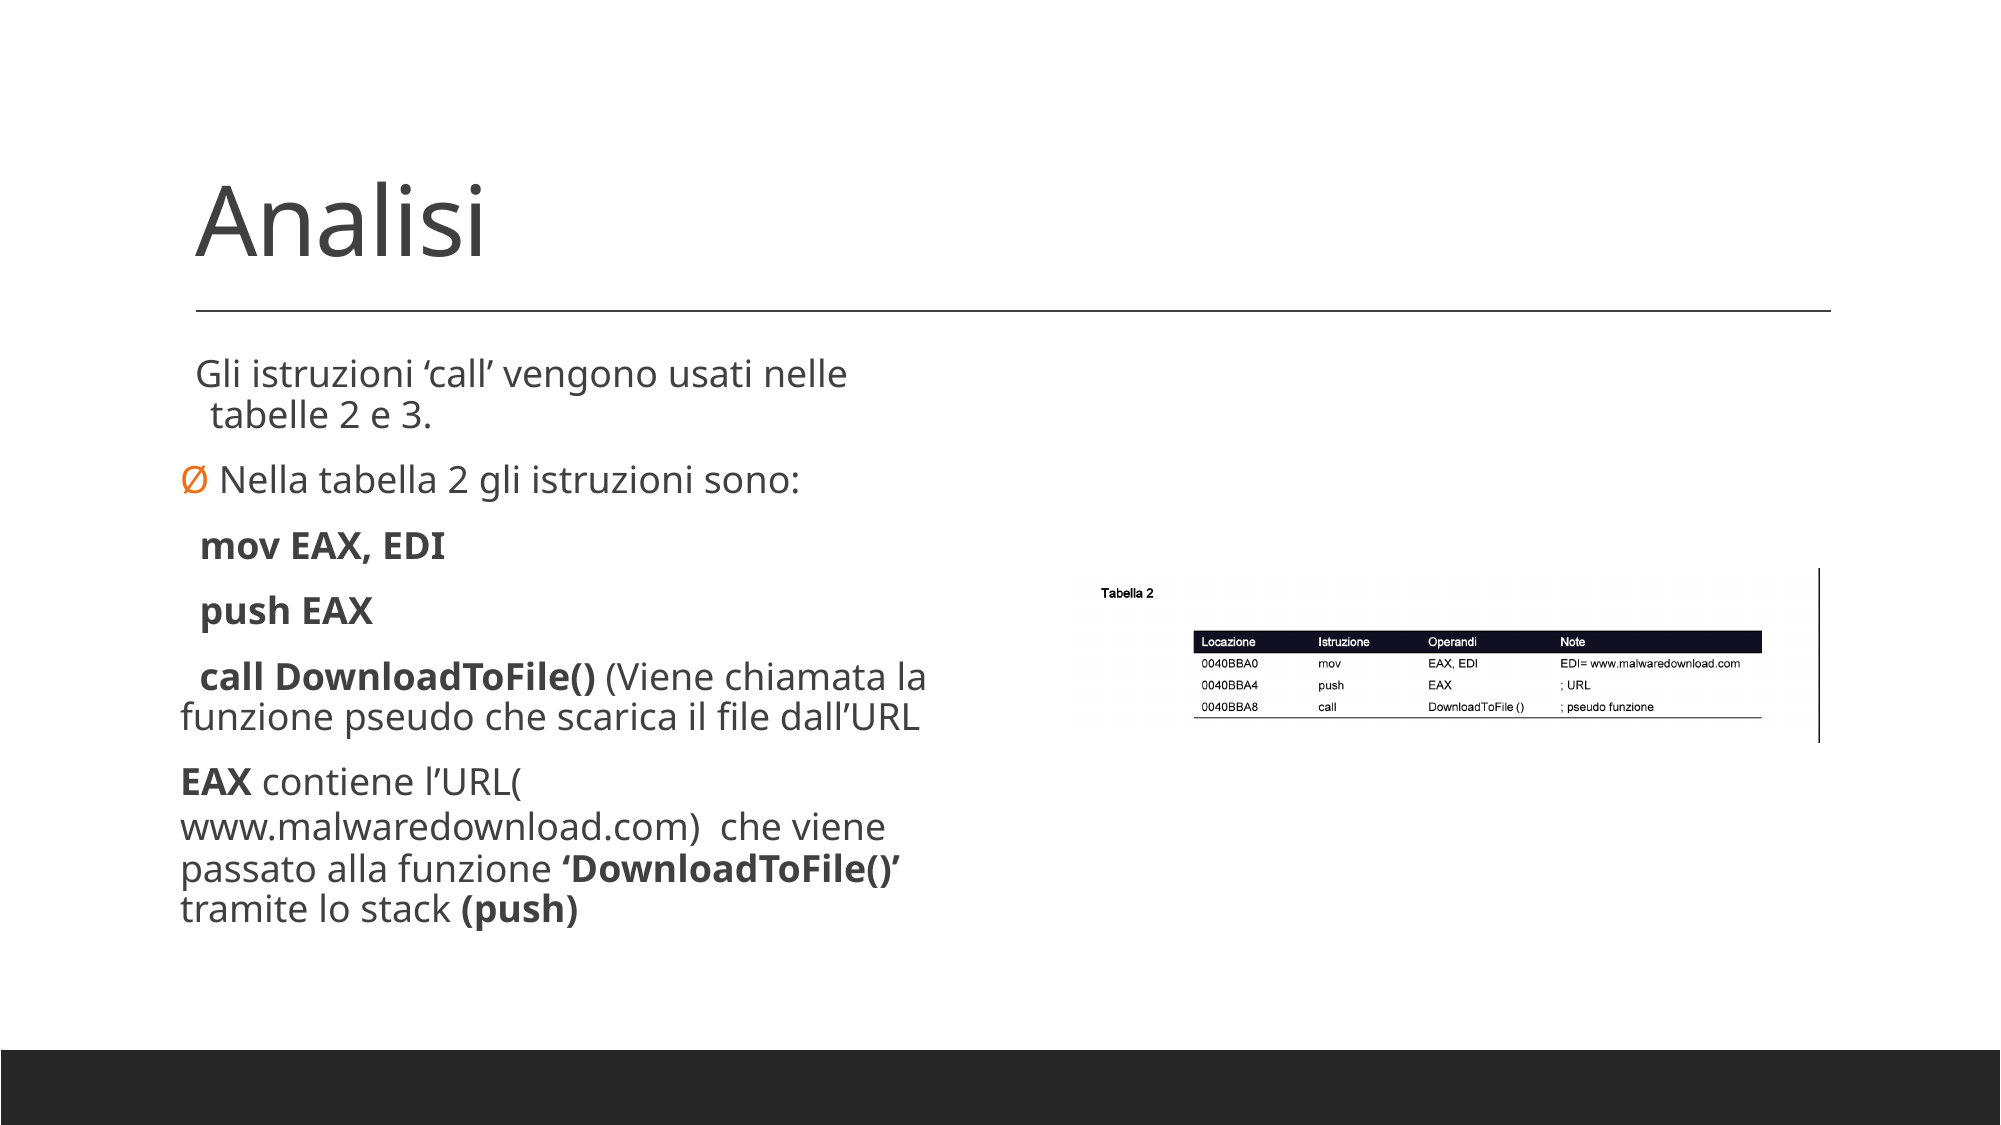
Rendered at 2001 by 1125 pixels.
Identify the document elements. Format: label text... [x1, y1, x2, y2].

picture [1059, 568, 1820, 743]
list Gli istruzioni ‘call’ vengono usati nelle tabelle 2 e 3. Nella tabella 2 gli istruzioni sono: mov EAX, EDI push EAX call DownloadToFile() (Viene chiamata la funzione pseudo che scarica il file dall’URL EAX contiene l’URL(www.malwaredownload.com) che viene passato alla funzione ‘DownloadToFile()’ tramite lo stack (push) [180, 347, 942, 963]
title Analisi [180, 47, 1831, 286]
